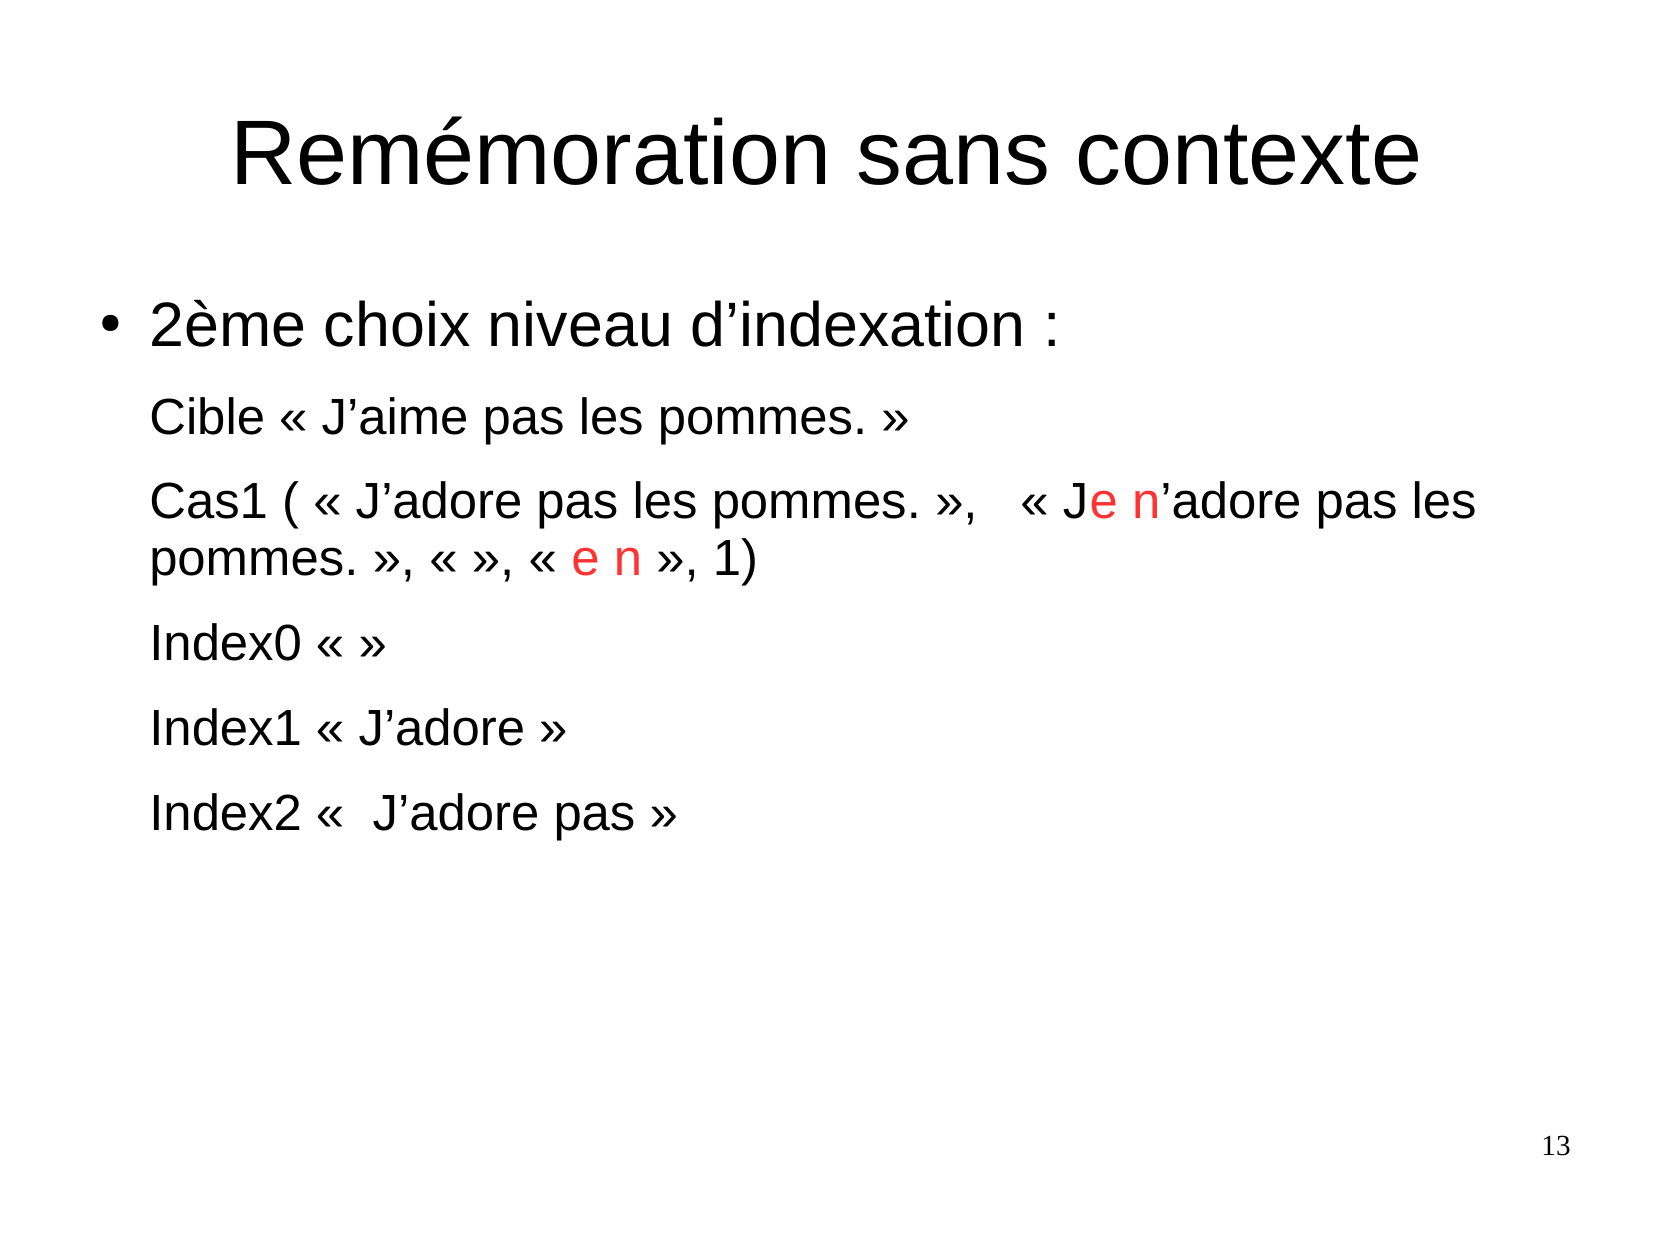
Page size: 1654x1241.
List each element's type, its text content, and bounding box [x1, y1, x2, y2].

title Remémoration sans contexte [82, 49, 1571, 257]
list 2ème choix niveau d’indexation : Cible « J’aime pas les pommes. » Cas1 ( « J’adore pas les pommes. », « Je n’adore pas les pommes. », « », « e n », 1) Index0 « » Index1 « J’adore » Index2 « J’adore pas » [82, 290, 1571, 1010]
